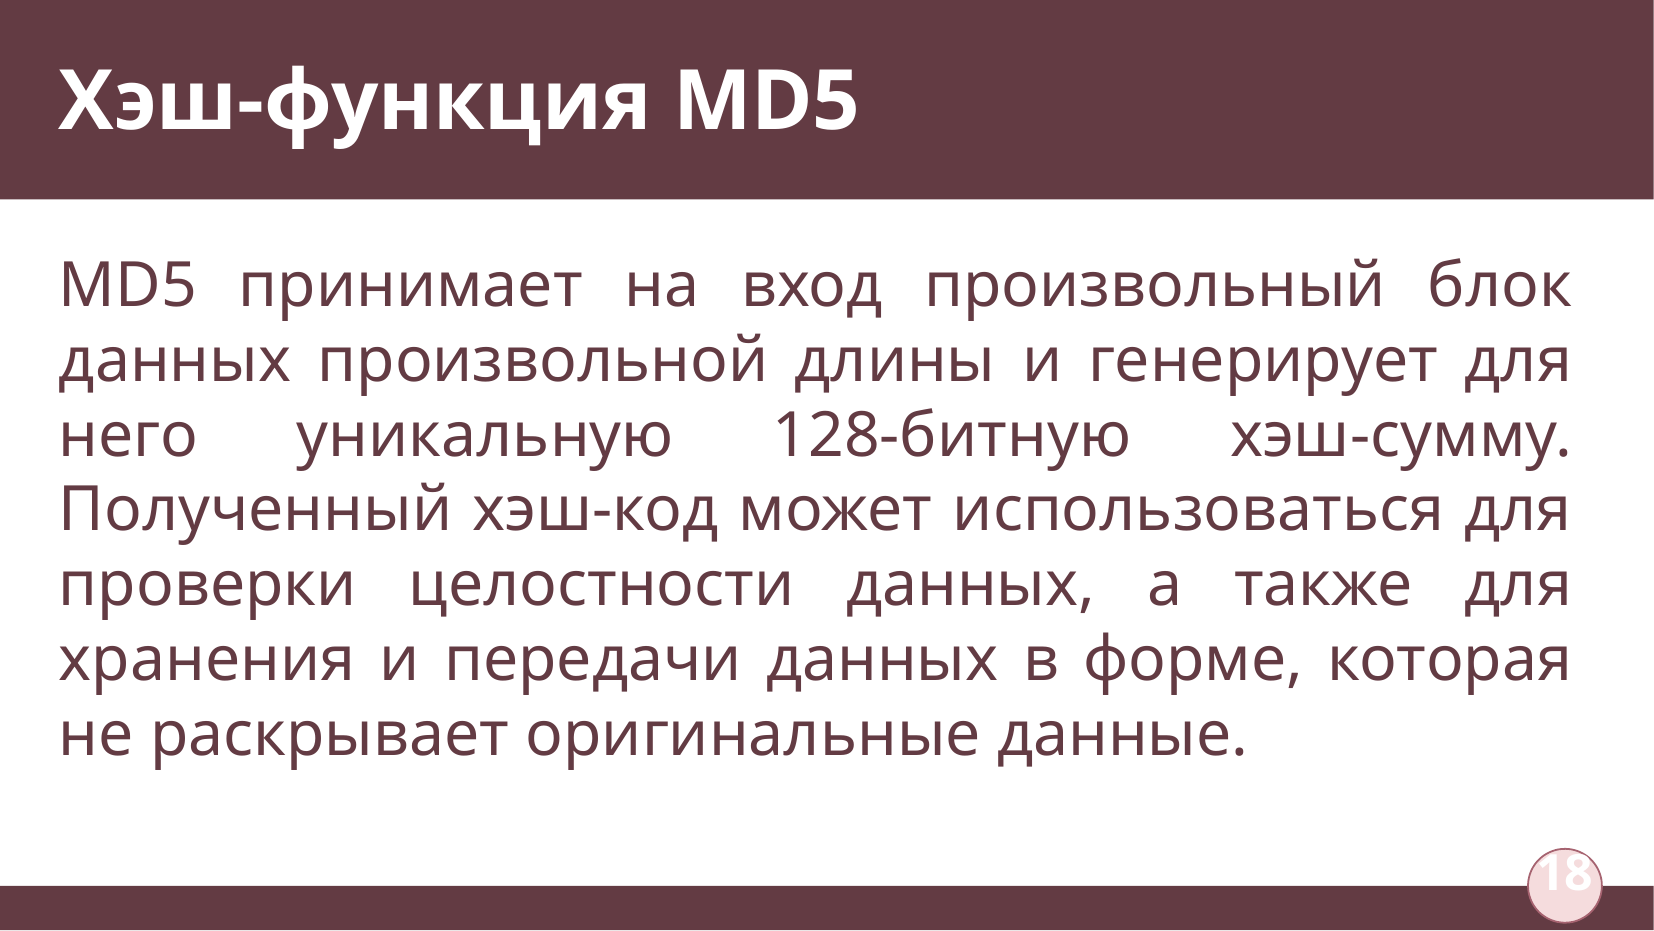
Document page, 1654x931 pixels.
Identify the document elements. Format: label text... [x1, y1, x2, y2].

title Хэш-функция MD5 [59, 37, 1595, 155]
list MD5 принимает на вход произвольный блок данных произвольной длины и генерирует для него уникальную 128-битную хэш-сумму. Полученный хэш-код может использоваться для проверки целостности данных, а также для хранения и передачи данных в форме, которая не раскрывает оригинальные данные. [59, 243, 1595, 769]
